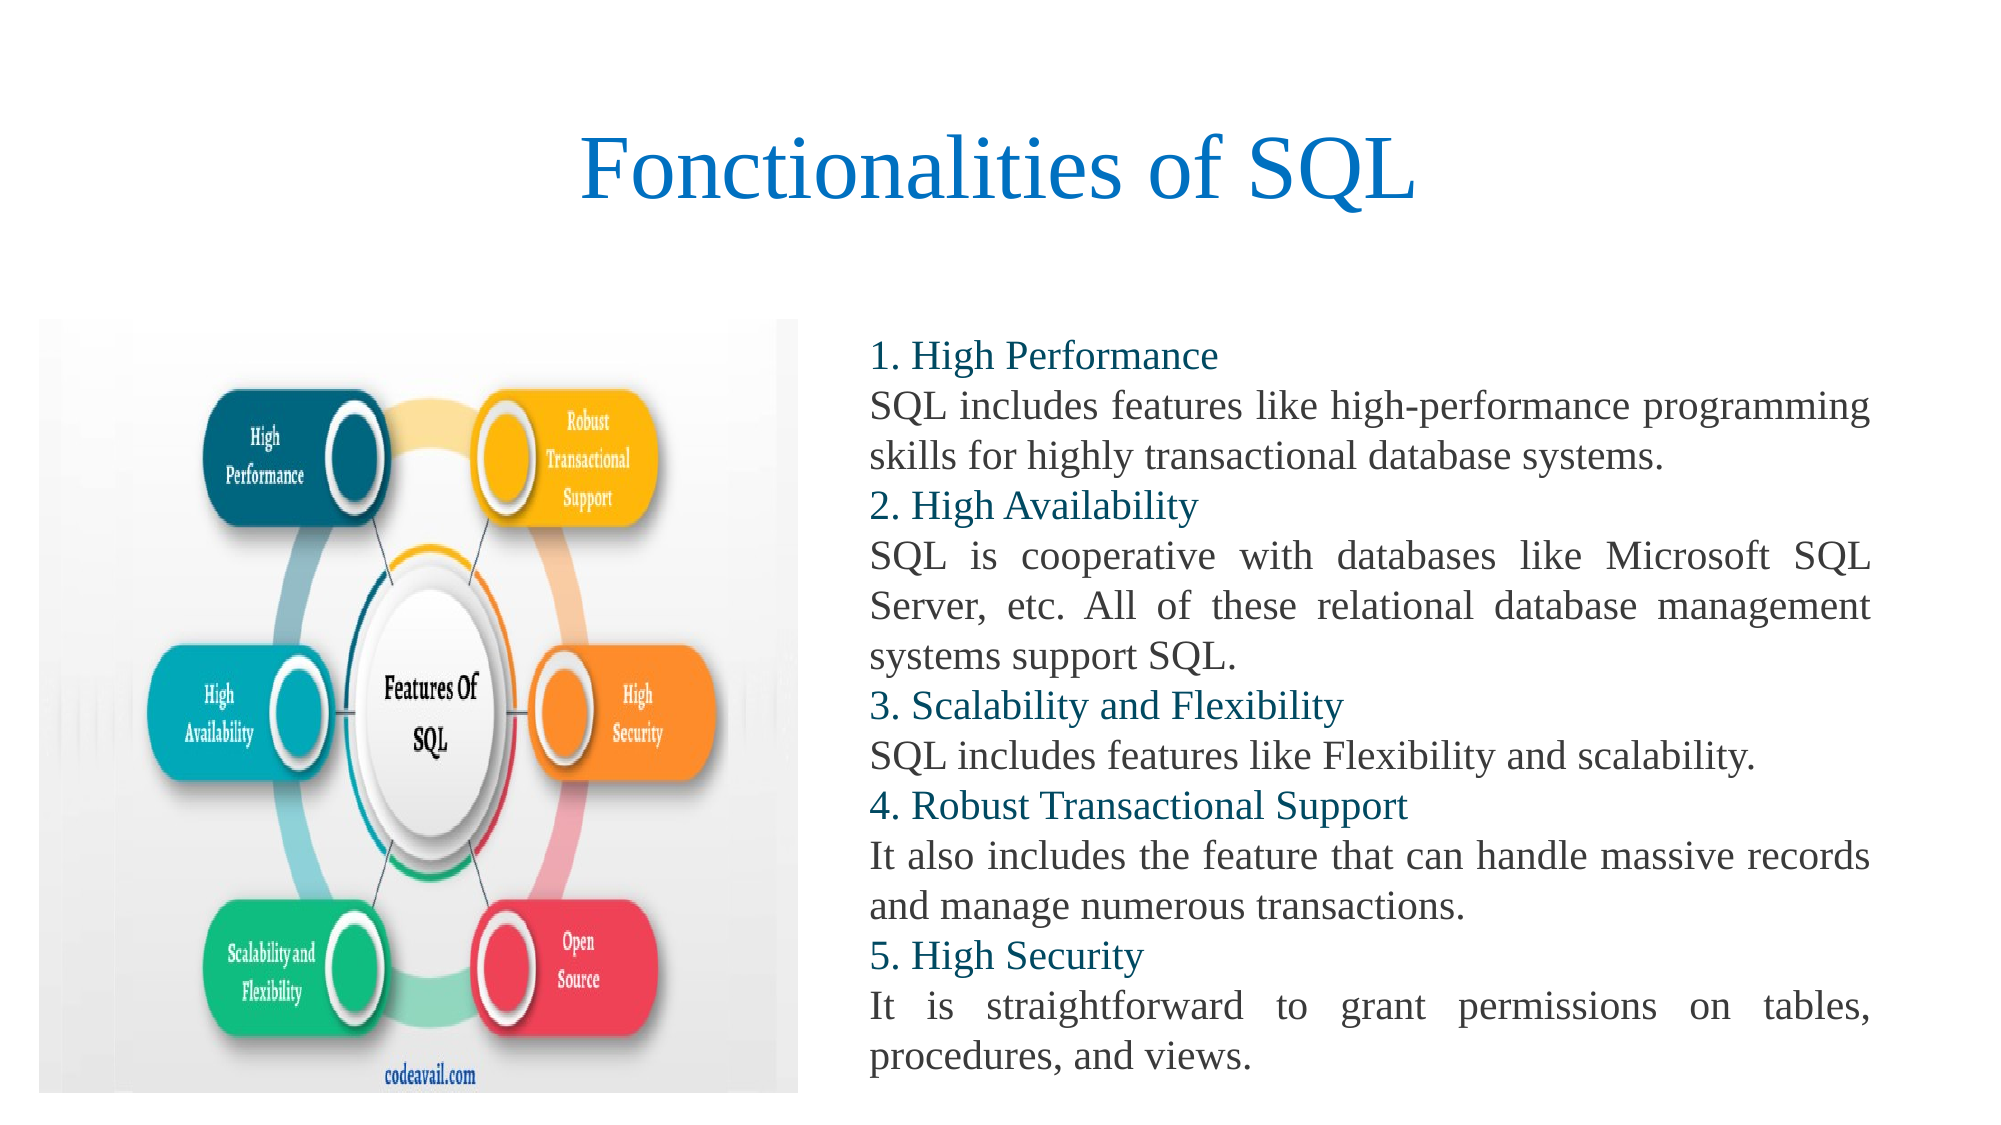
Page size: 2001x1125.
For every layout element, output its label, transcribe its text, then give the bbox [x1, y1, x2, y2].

title Fonctionalities of SQL [137, 59, 1863, 278]
picture [39, 319, 798, 1093]
text_box 1. High Performance SQL includes features like high-performance programming skills for highly transactional database systems. 2. High Availability SQL is cooperative with databases like Microsoft SQL Server, etc. All of these relational database management systems support SQL. 3. Scalability and Flexibility SQL includes features like Flexibility and scalability. 4. Robust Transactional Support It also includes the feature that can handle massive records and manage numerous transactions. 5. High Security It is straightforward to grant permissions on tables, procedures, and views. [854, 319, 1903, 1093]
